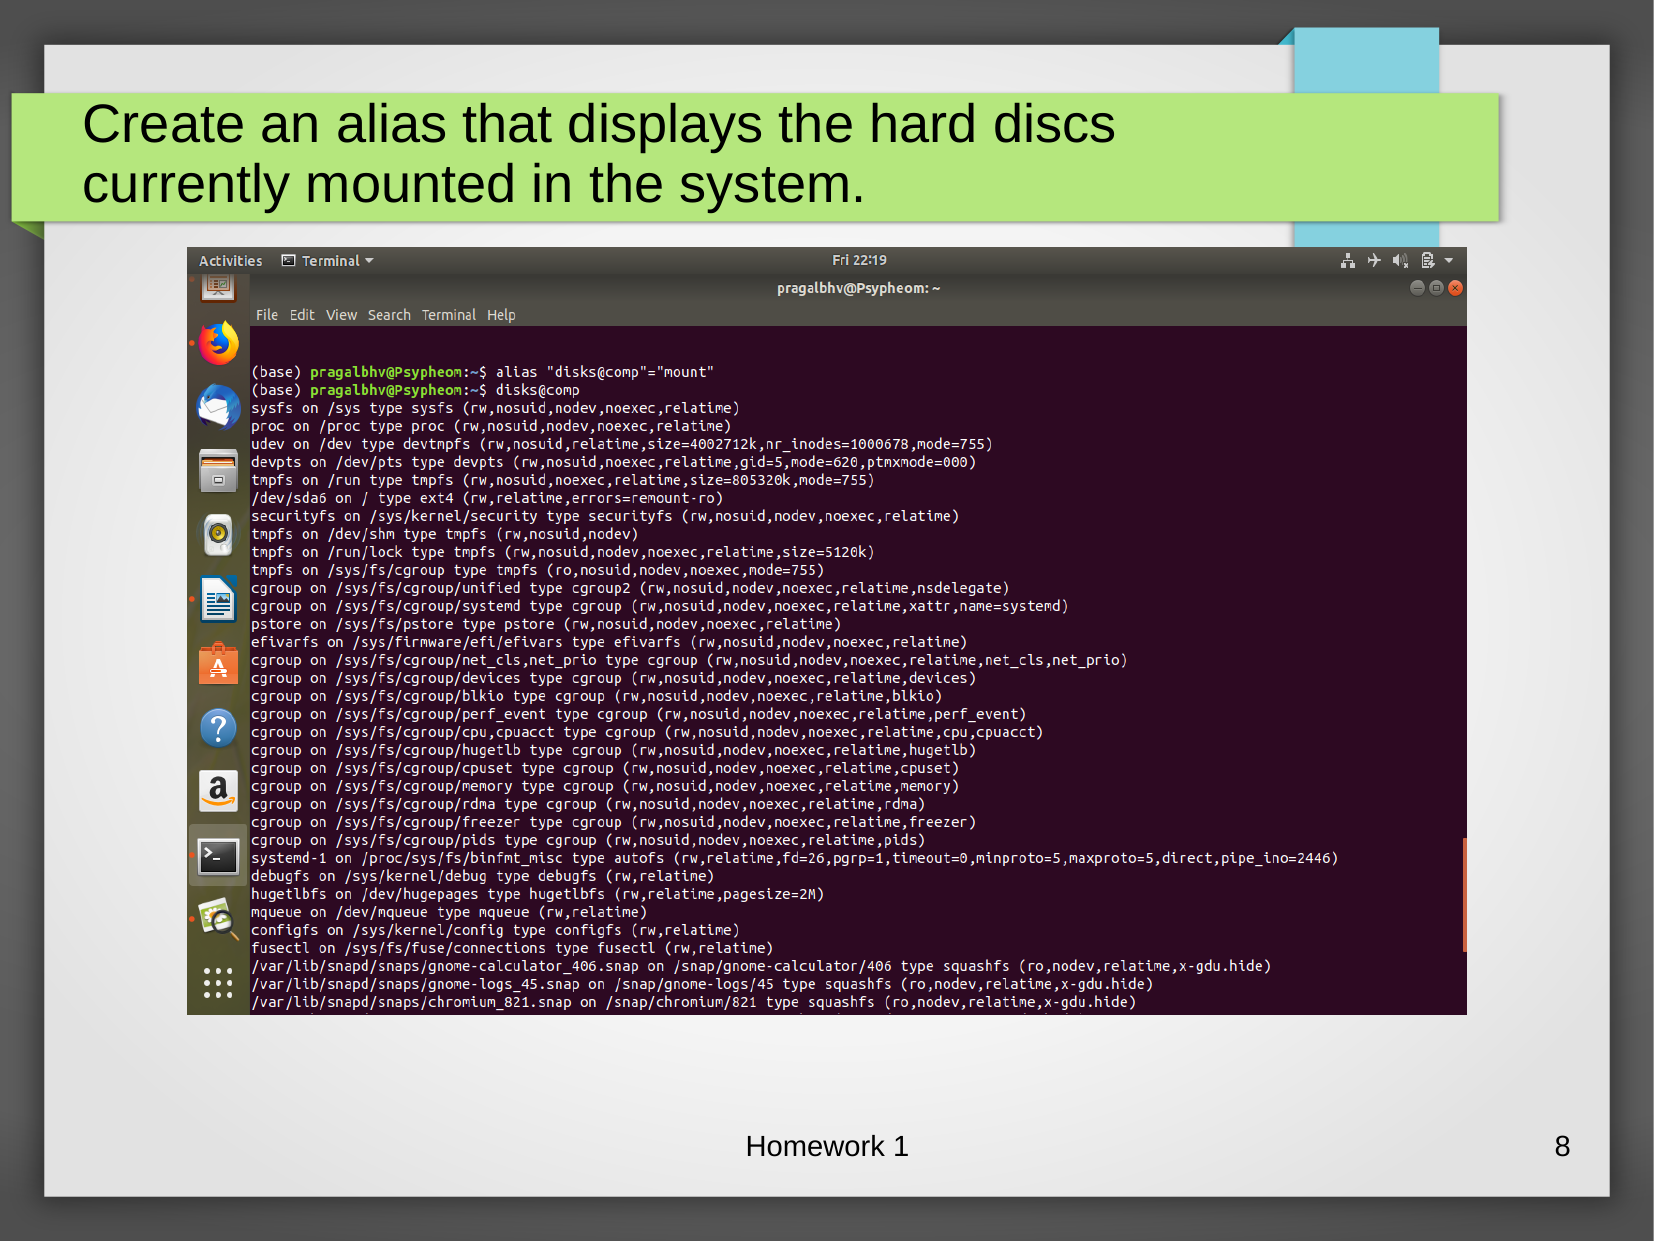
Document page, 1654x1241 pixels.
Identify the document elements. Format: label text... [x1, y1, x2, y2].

title Create an alias that displays the hard discs currently mounted in the system. [82, 92, 1264, 215]
picture [0, 0, 1654, 1241]
